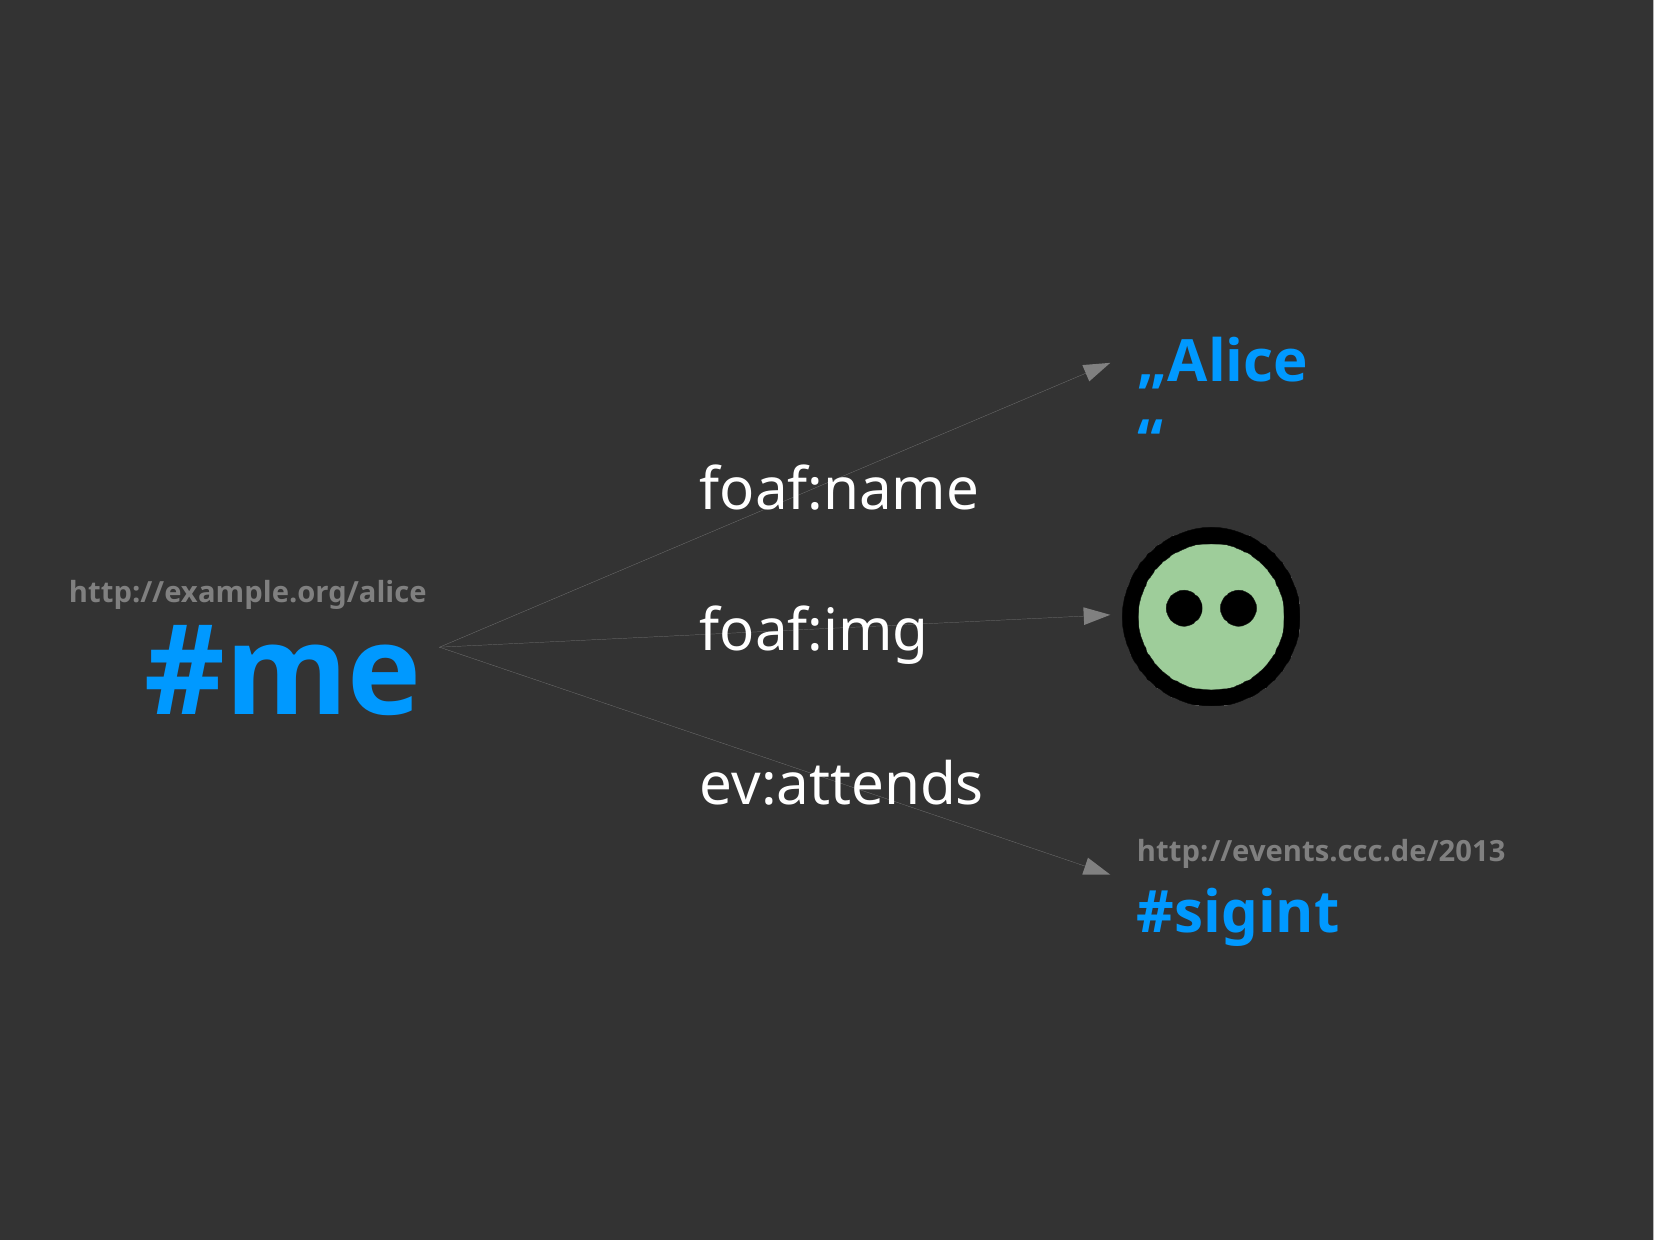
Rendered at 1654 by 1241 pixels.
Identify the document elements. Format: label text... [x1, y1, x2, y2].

text_box http://example.org/alice [54, 563, 981, 663]
picture [1122, 527, 1300, 706]
text_box „Alice“ [1123, 312, 1347, 399]
text_box http://events.ccc.de/2013 #sigint [1122, 823, 1630, 937]
text_box foaf:img [685, 581, 1007, 668]
text_box foaf:name [685, 439, 1007, 526]
text_box #me [129, 663, 440, 729]
text_box ev:attends [685, 734, 1007, 821]
